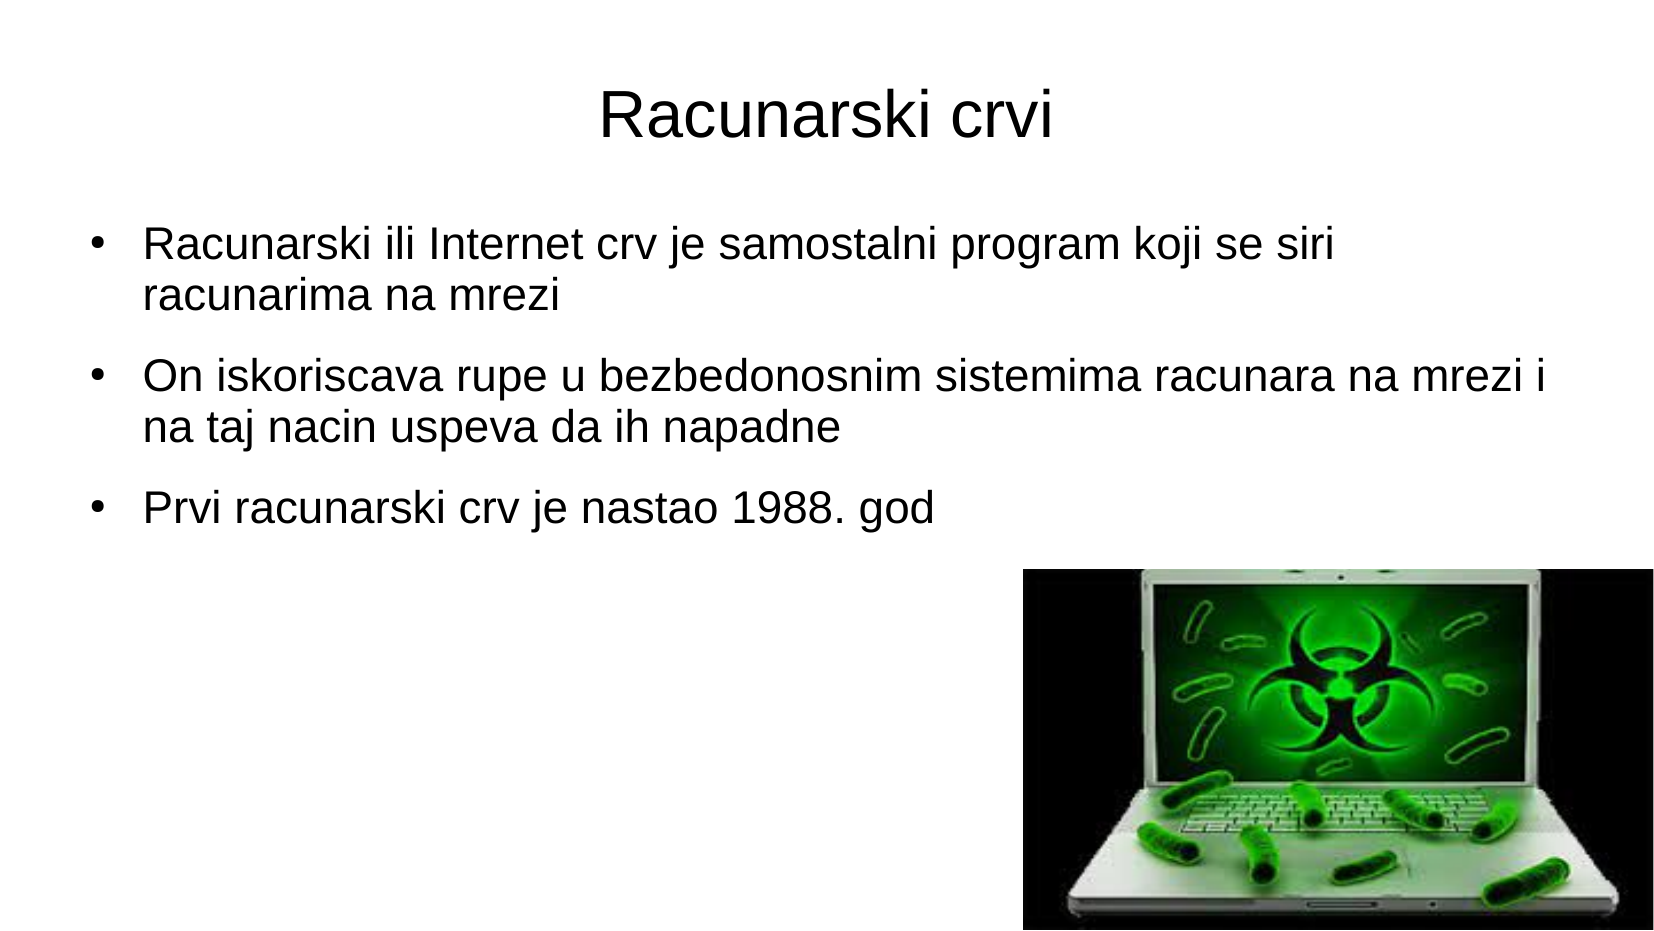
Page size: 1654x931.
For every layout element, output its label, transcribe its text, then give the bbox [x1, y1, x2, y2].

title Racunarski crvi [82, 37, 1571, 193]
picture [1023, 569, 1654, 931]
list Racunarski ili Internet crv je samostalni program koji se siri racunarima na mrezi On iskoriscava rupe u bezbedonosnim sistemima racunara na mrezi i na taj nacin uspeva da ih napadne Prvi racunarski crv je nastao 1988. god [71, 217, 1561, 758]
